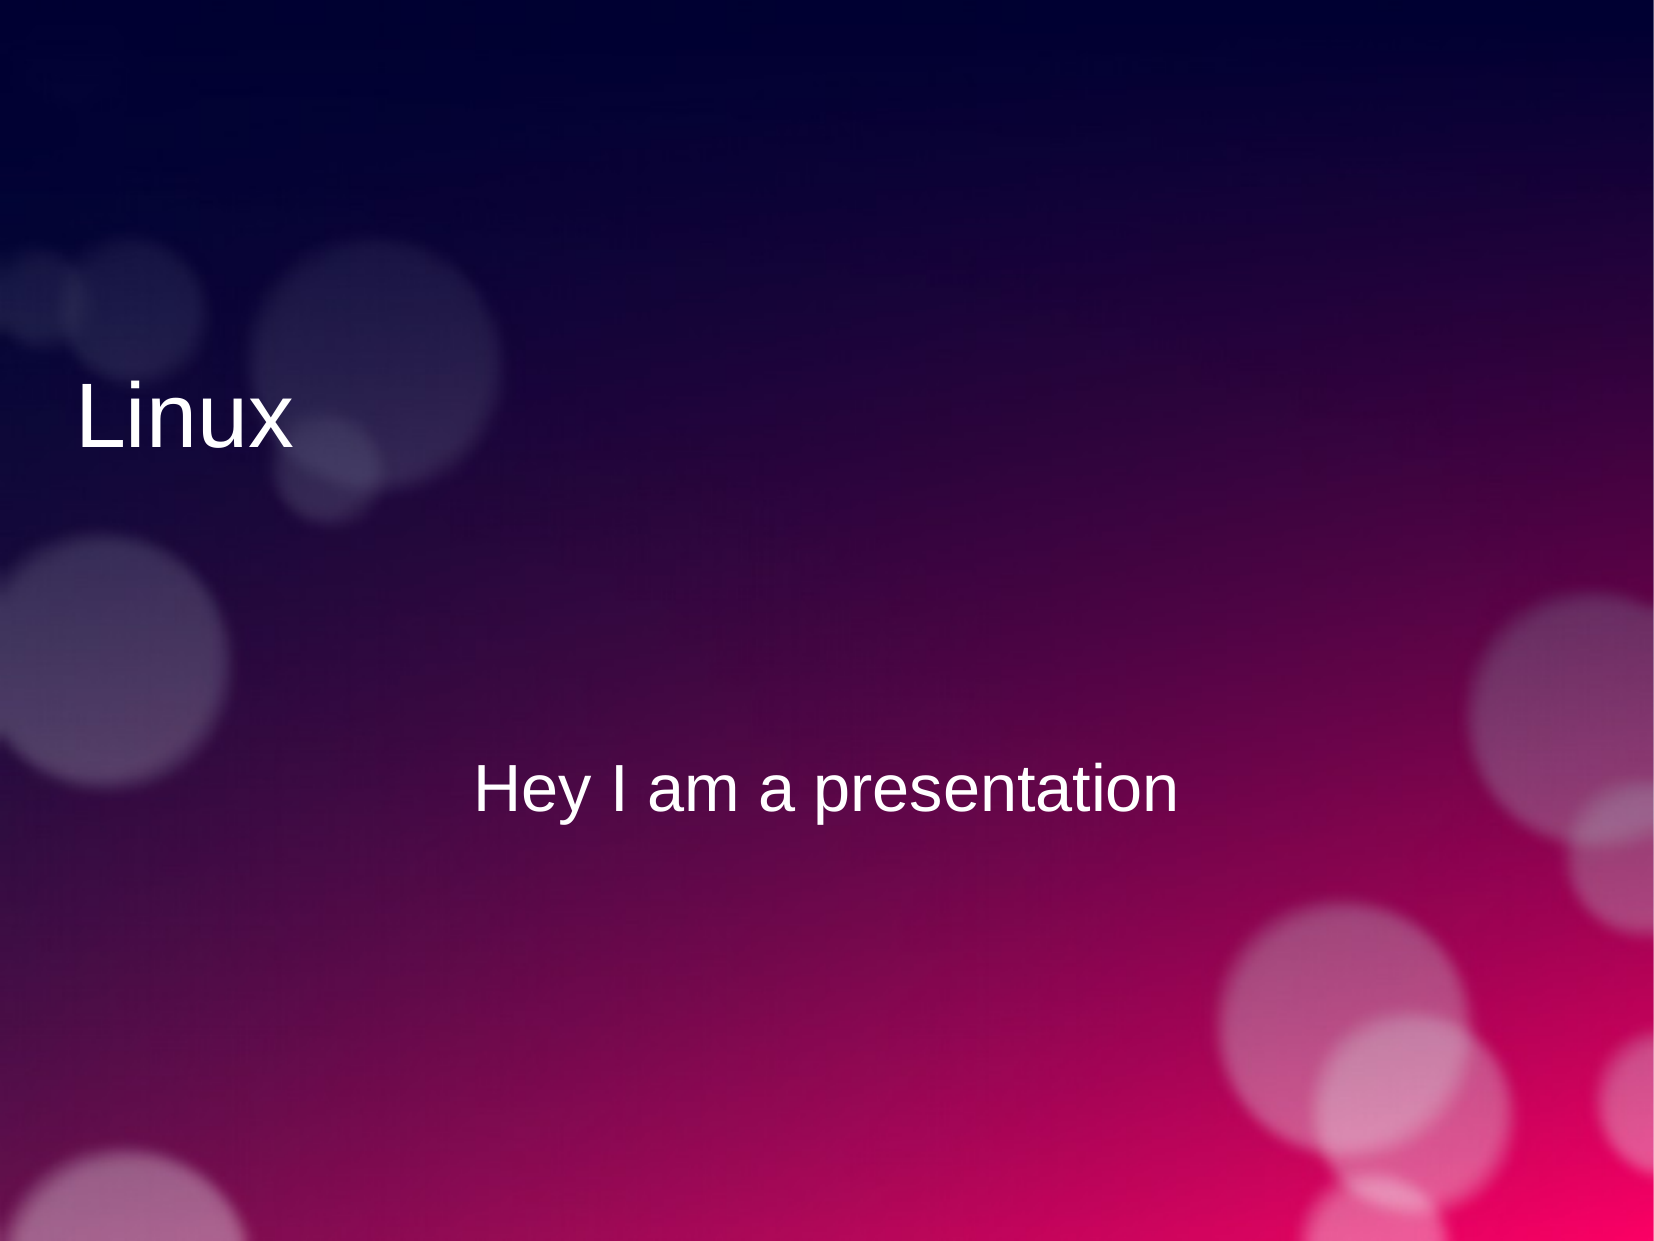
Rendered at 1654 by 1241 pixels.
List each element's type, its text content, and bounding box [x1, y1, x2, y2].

subtitle Hey I am a presentation [82, 566, 1571, 1010]
title Linux [75, 312, 1564, 520]
picture [0, 0, 1654, 1241]
